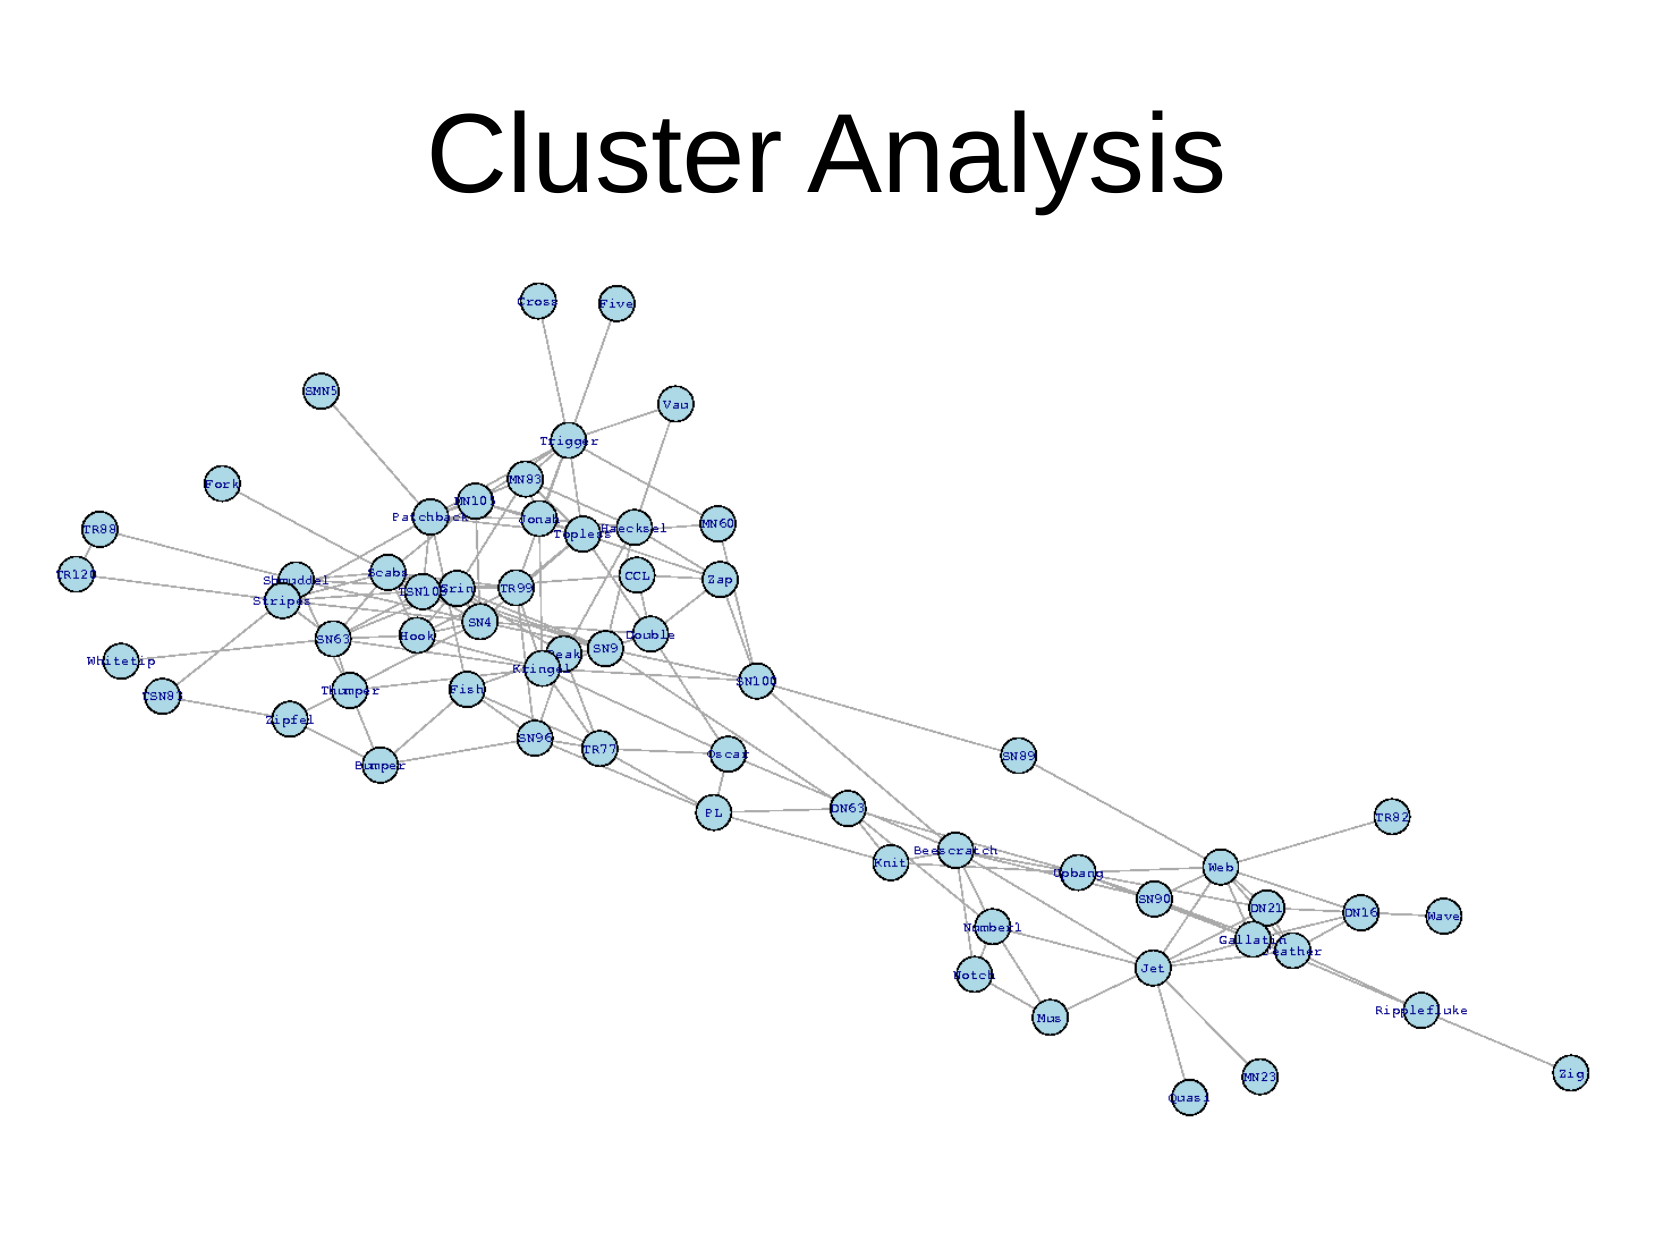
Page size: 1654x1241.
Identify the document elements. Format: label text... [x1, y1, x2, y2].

picture [53, 276, 1595, 1123]
title Cluster Analysis [82, 49, 1571, 257]
